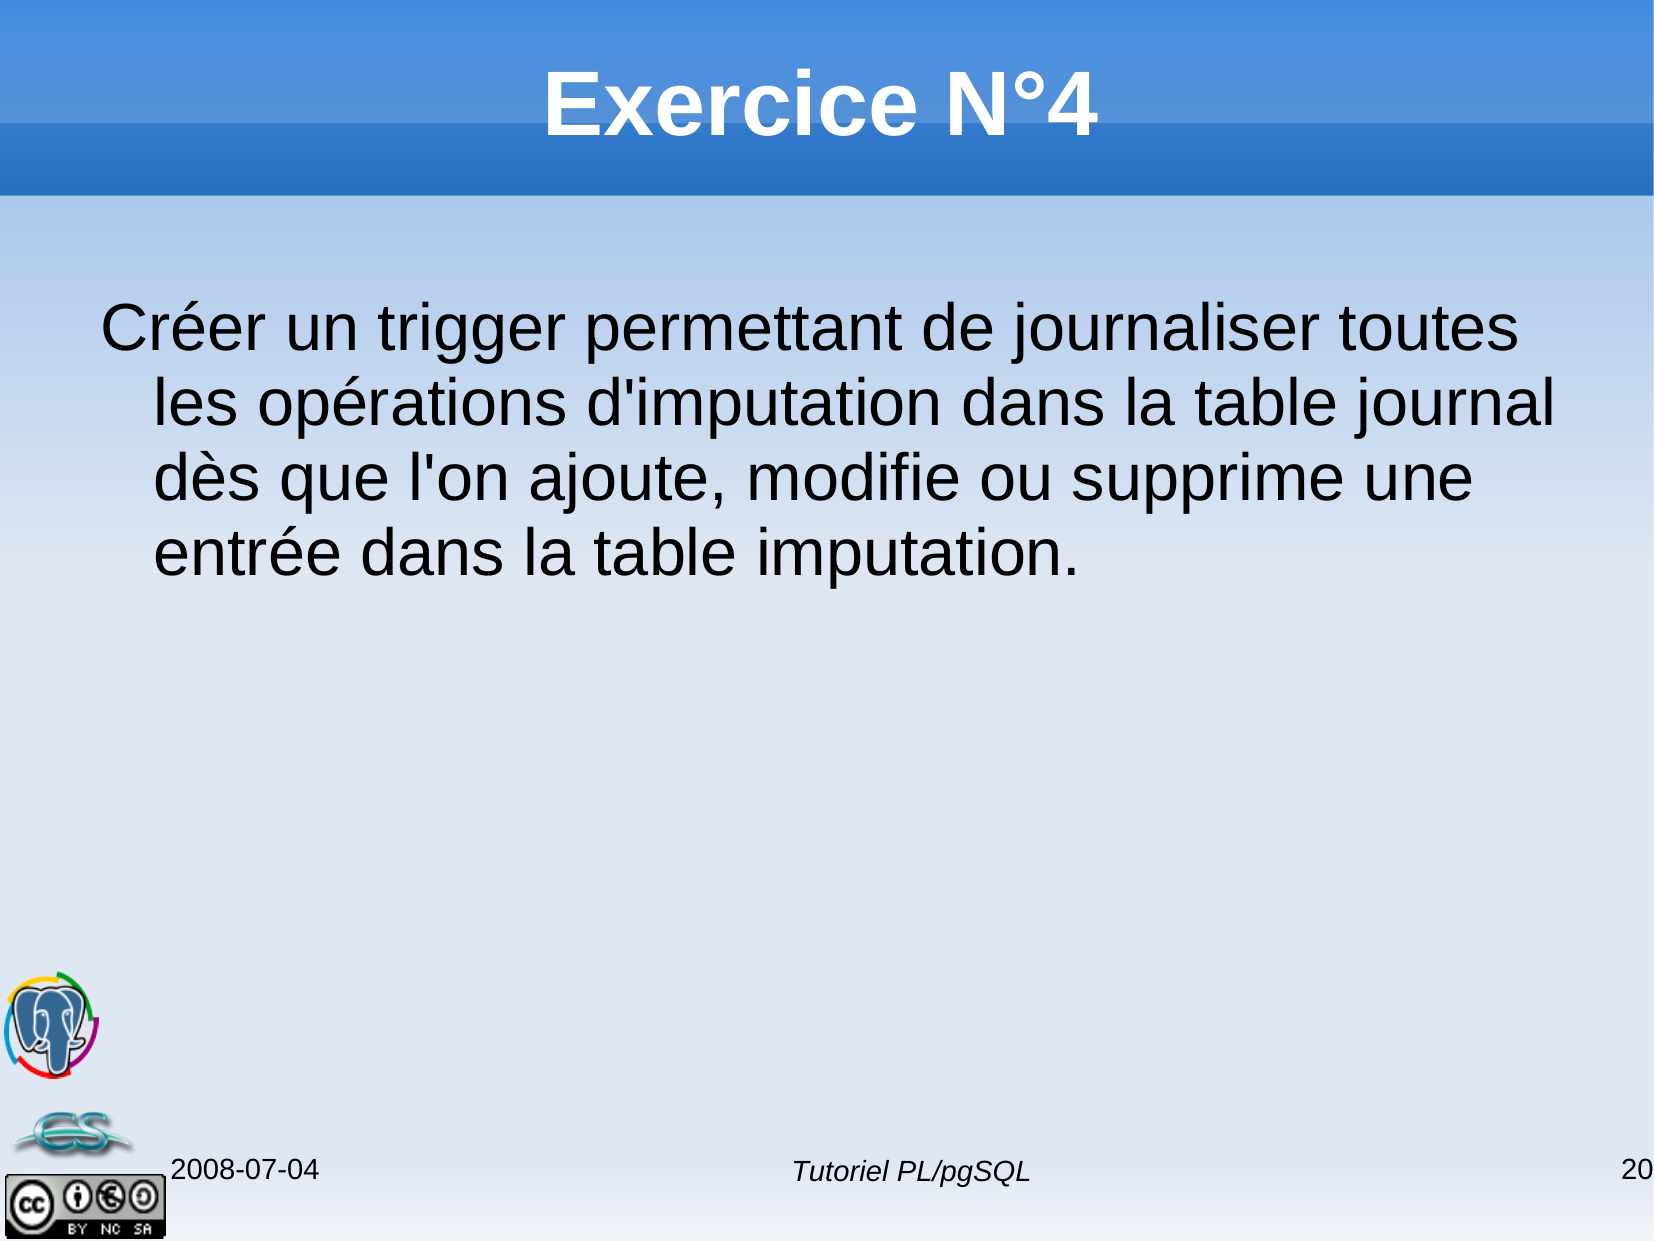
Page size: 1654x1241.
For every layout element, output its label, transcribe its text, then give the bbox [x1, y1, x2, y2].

title Exercice N°4 [76, 7, 1565, 200]
list Créer un trigger permettant de journaliser toutes les opérations d'imputation dans la table journal dès que l'on ajoute, modifie ou supprime une entrée dans la table imputation. [82, 290, 1571, 1094]
picture [0, 0, 1654, 1241]
